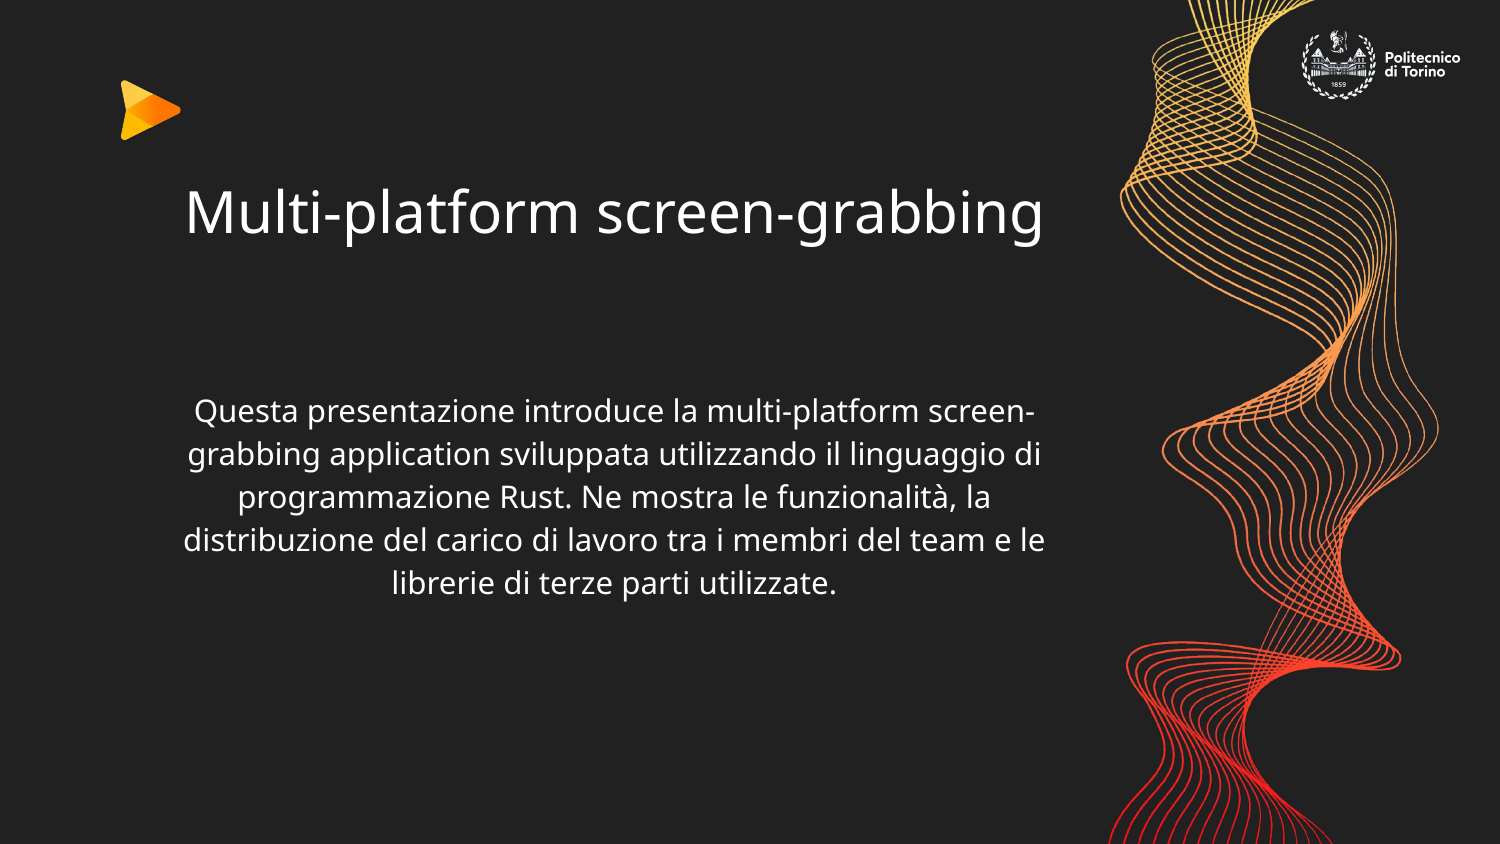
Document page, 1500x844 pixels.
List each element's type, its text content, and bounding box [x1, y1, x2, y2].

list Questa presentazione introduce la multi-platform screen-grabbing application sviluppata utilizzando il linguaggio di programmazione Rust. Ne mostra le funzionalità, la distribuzione del carico di lavoro tra i membri del team e le librerie di terze parti utilizzate. [134, 370, 1096, 621]
title Multi-platform screen-grabbing [103, 151, 1127, 271]
picture [119, 78, 181, 140]
picture [1057, 0, 1483, 844]
